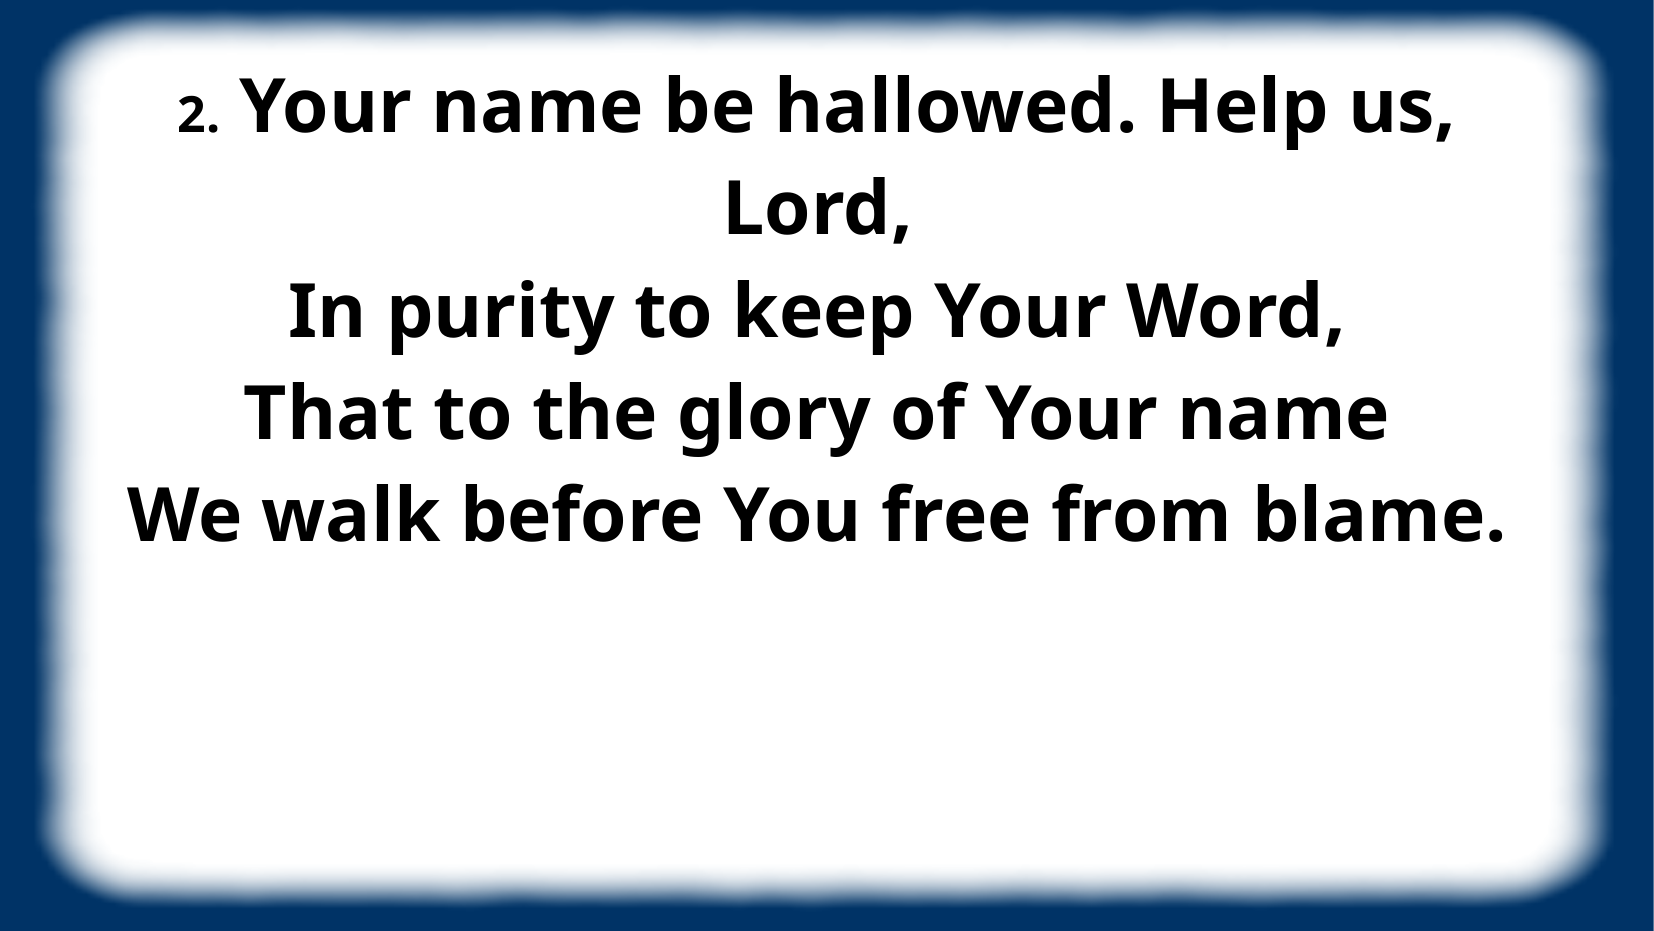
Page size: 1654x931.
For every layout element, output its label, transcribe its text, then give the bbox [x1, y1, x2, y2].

picture [0, 0, 1654, 931]
text_box 2. Your name be hallowed. Help us, Lord, In purity to keep Your Word, That to the glory of Your name We walk before You free from blame. [75, 45, 1561, 460]
